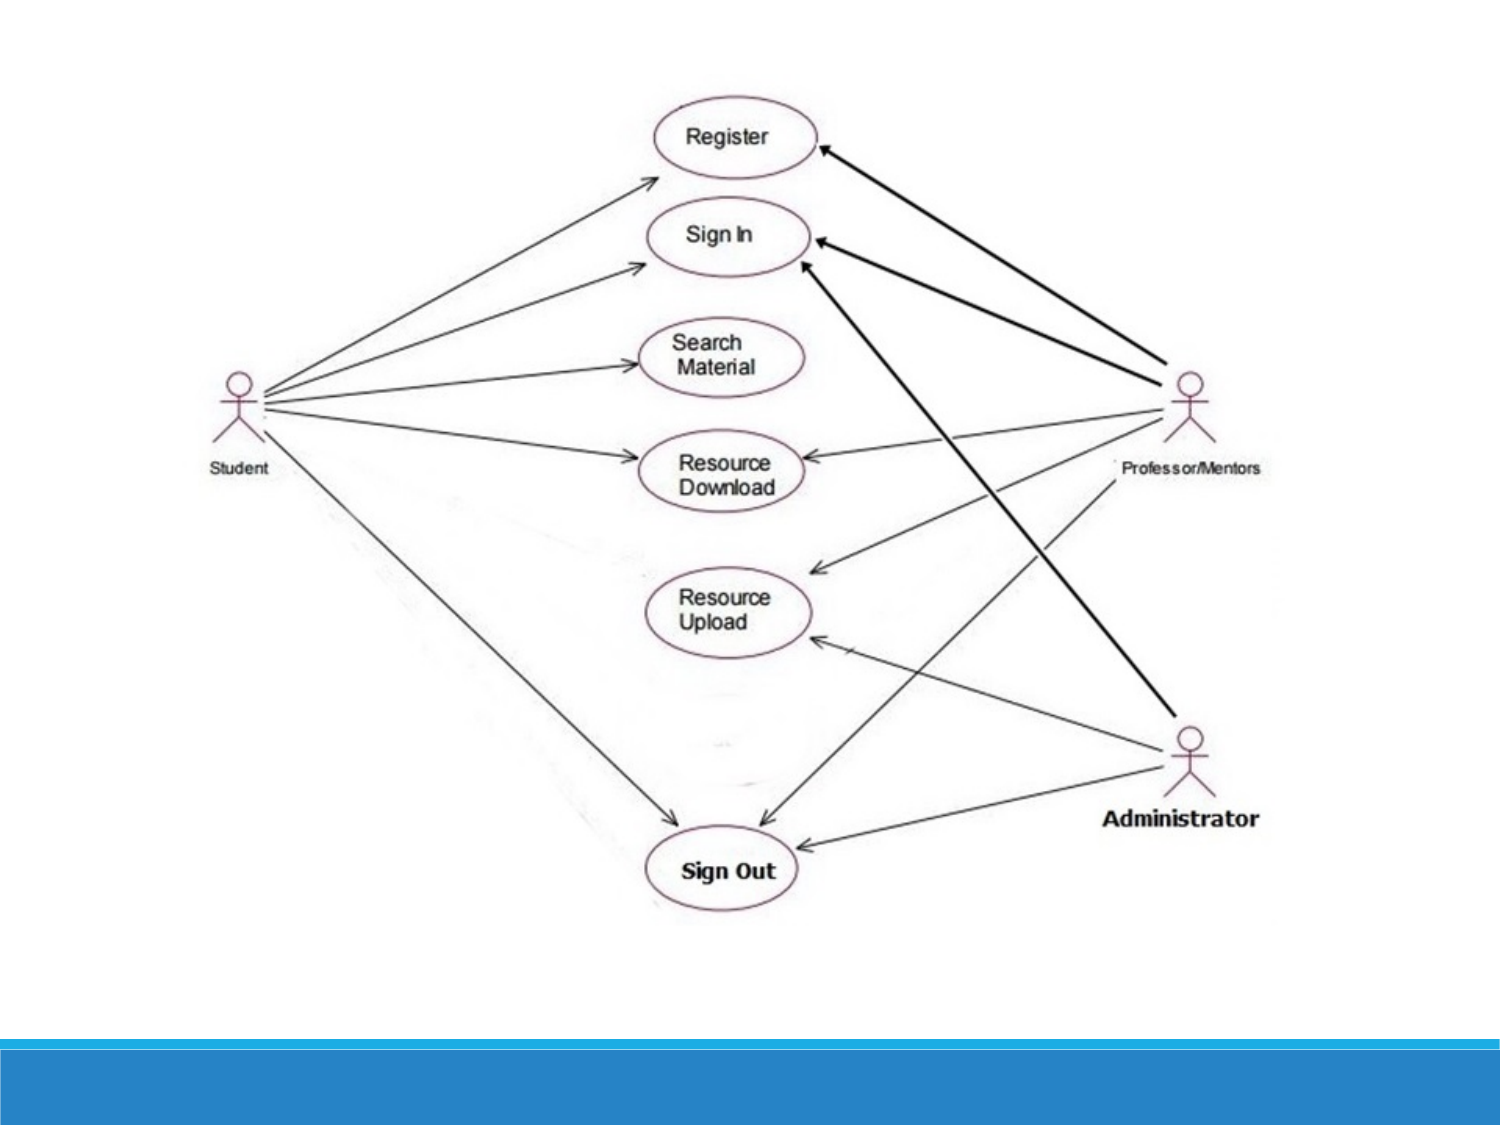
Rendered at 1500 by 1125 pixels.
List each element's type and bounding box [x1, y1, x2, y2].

picture [174, 74, 1450, 926]
